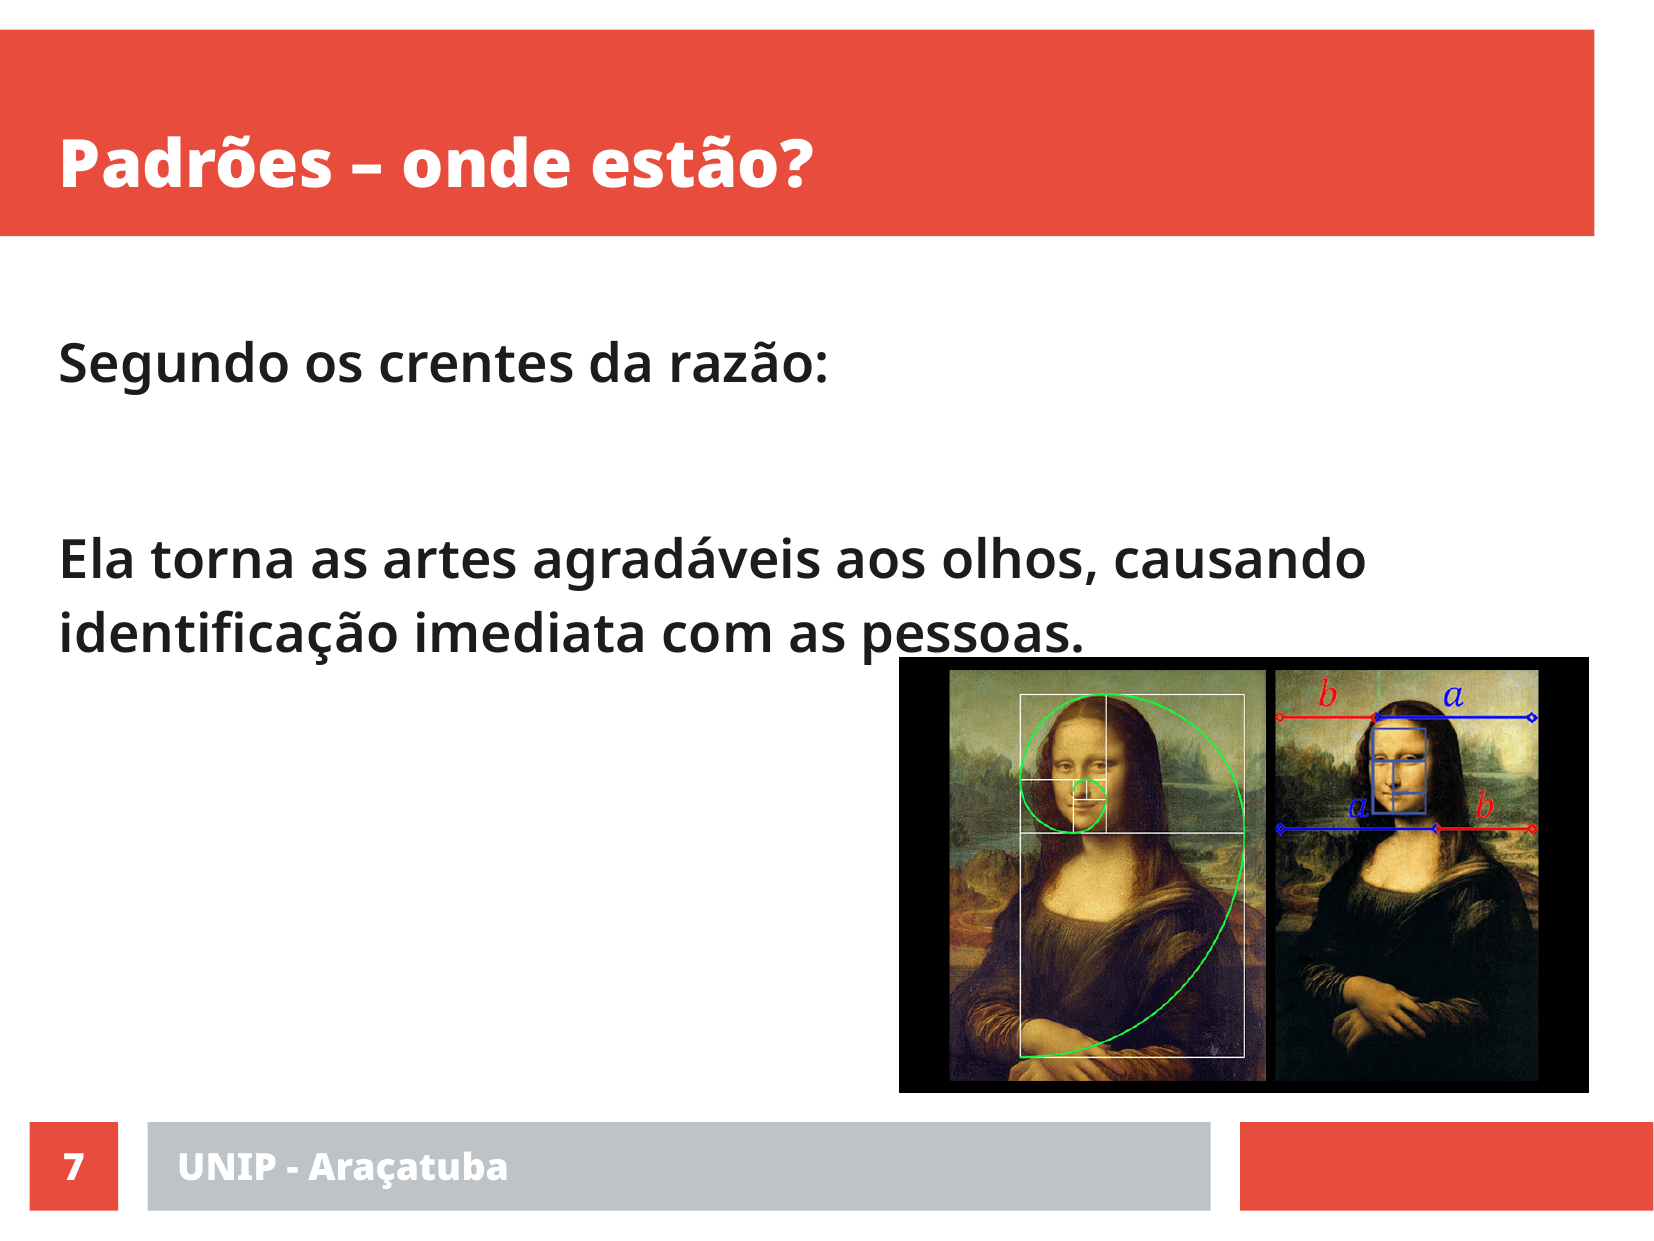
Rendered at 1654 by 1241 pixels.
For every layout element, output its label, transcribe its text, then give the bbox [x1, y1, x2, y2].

picture [899, 657, 1589, 1093]
list Segundo os crentes da razão: Ela torna as artes agradáveis aos olhos, causando identificação imediata com as pessoas. [59, 324, 1565, 1093]
title Padrões – onde estão? [59, 59, 1595, 207]
